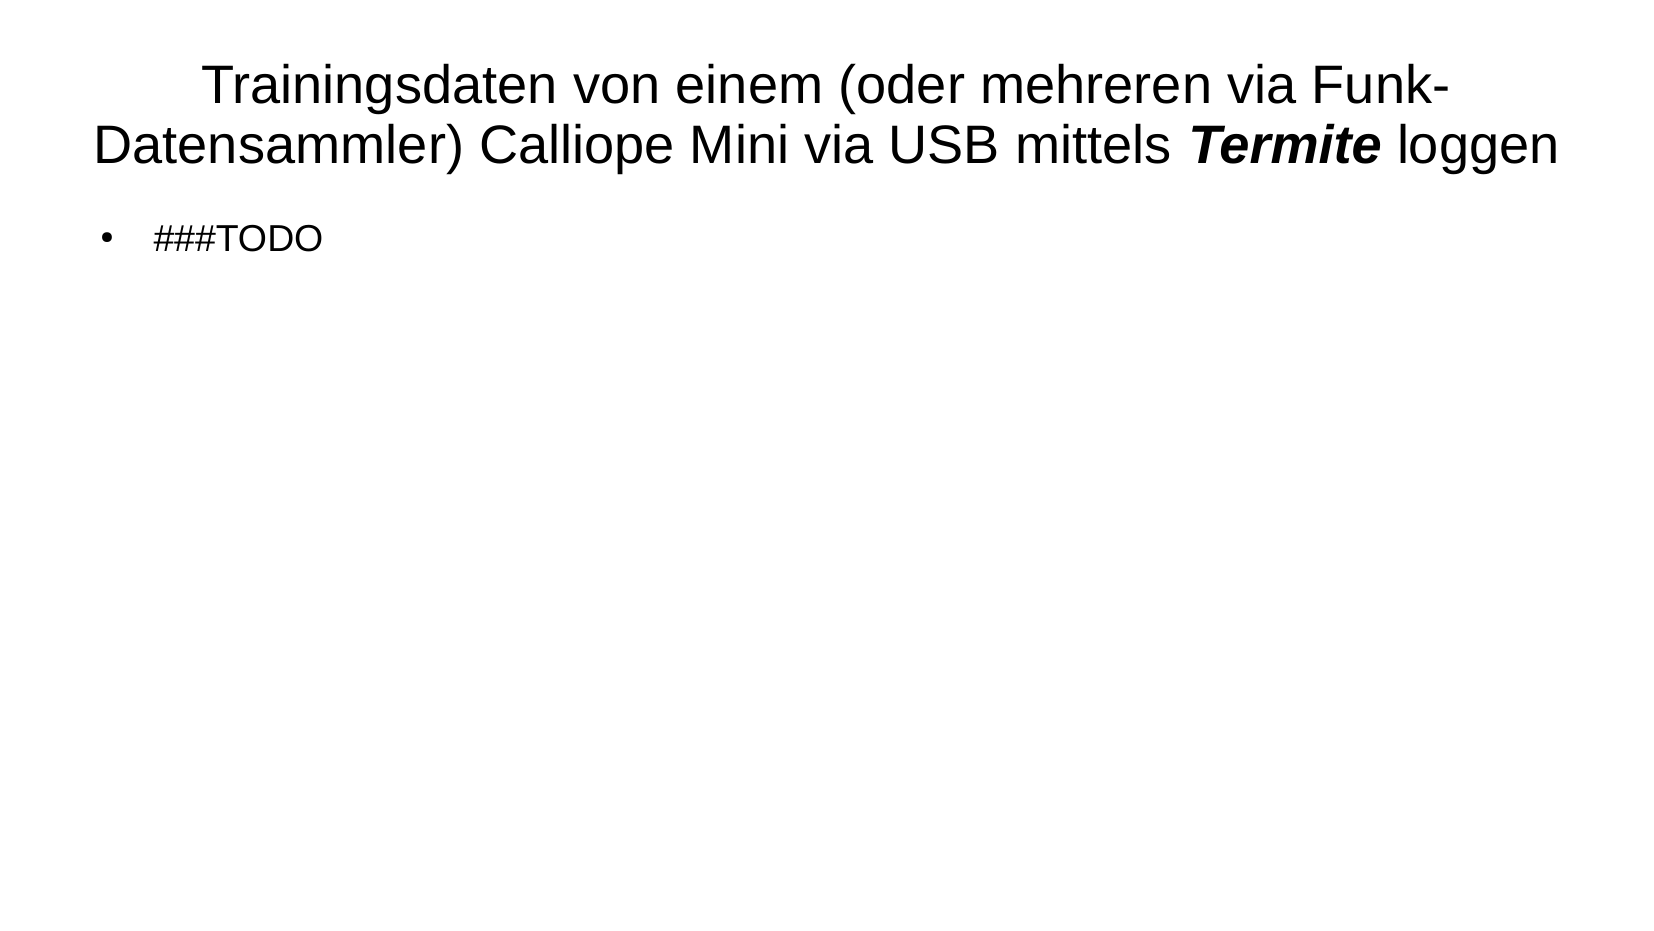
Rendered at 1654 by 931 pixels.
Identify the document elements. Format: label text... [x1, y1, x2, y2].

list ###TODO [82, 217, 1571, 758]
title Trainingsdaten von einem (oder mehreren via Funk-Datensammler) Calliope Mini via USB mittels Termite loggen [82, 37, 1571, 193]
